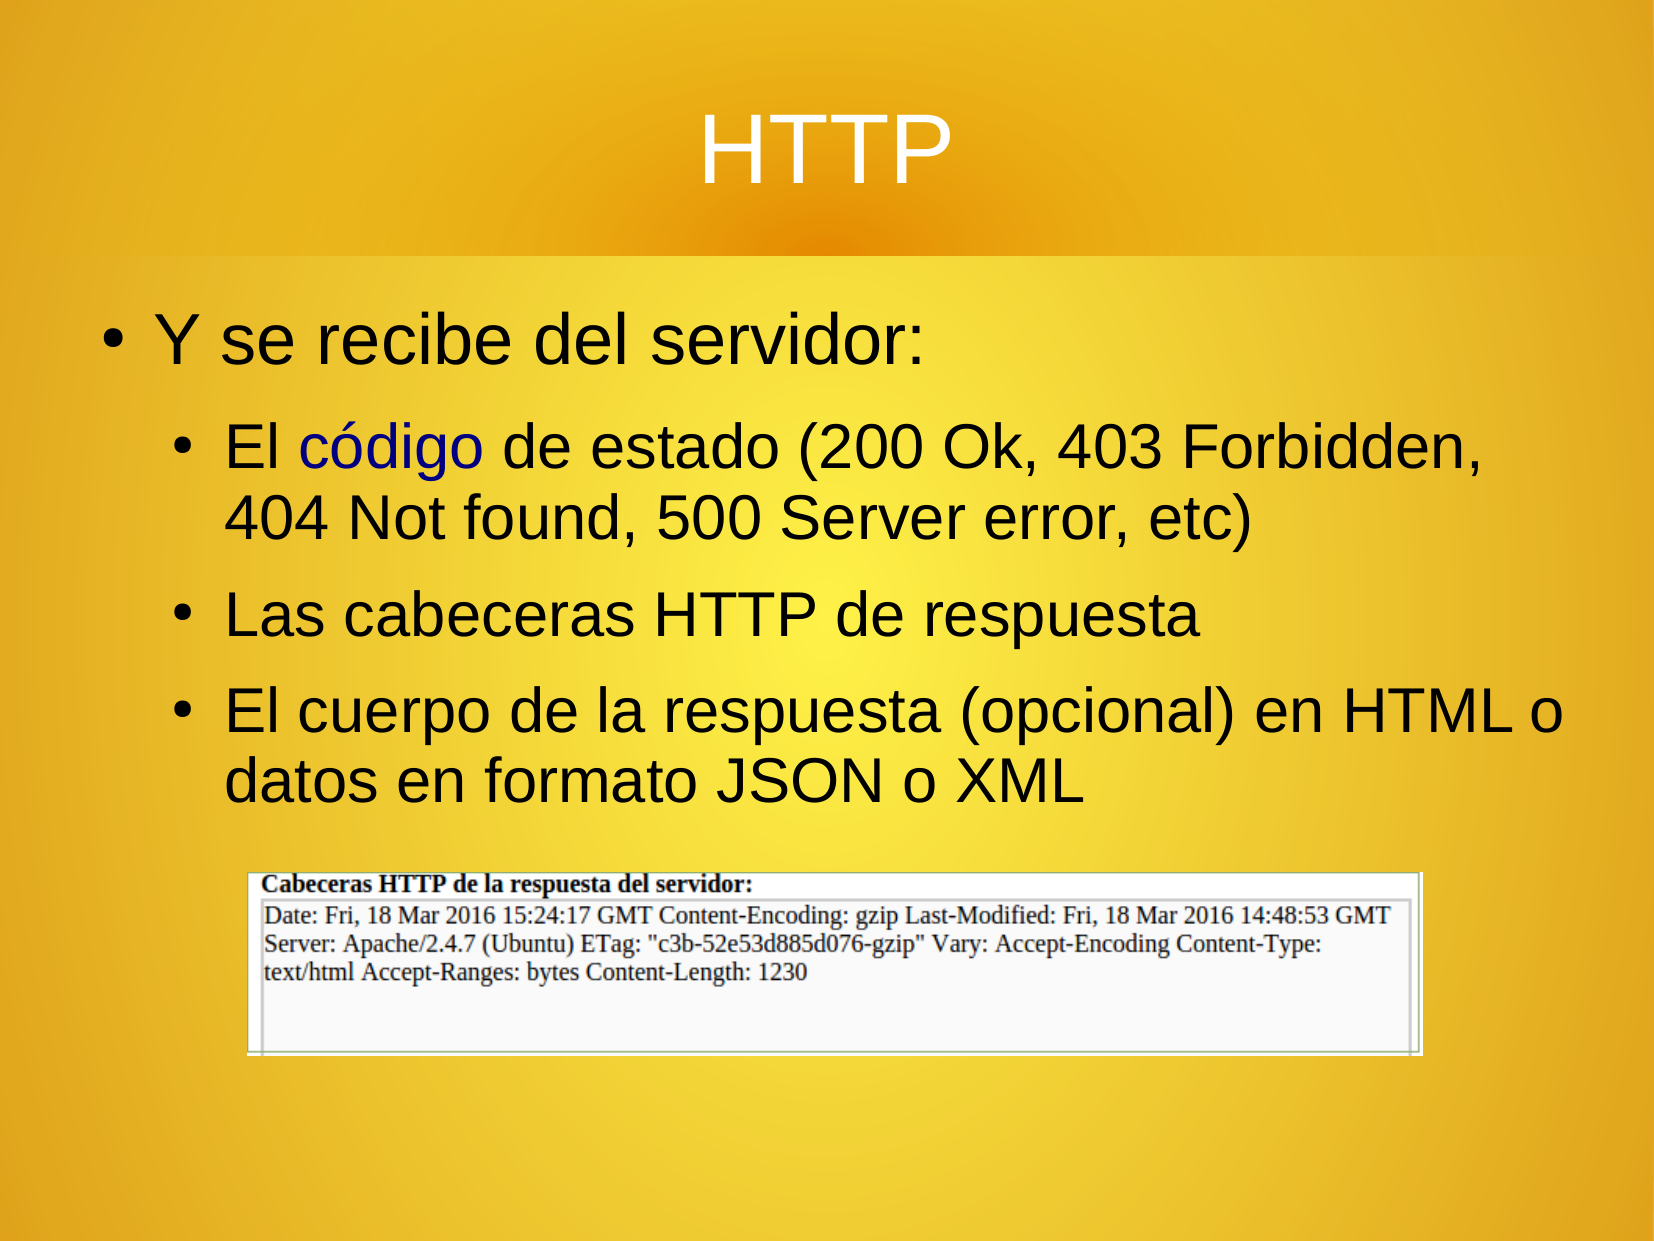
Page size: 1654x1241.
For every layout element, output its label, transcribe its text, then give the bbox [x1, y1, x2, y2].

title HTTP [82, 47, 1571, 252]
picture [247, 872, 1423, 1056]
list Y se recibe del servidor: El código de estado (200 Ok, 403 Forbidden, 404 Not found, 500 Server error, etc) Las cabeceras HTTP de respuesta El cuerpo de la respuesta (opcional) en HTML o datos en formato JSON o XML [82, 299, 1571, 1111]
